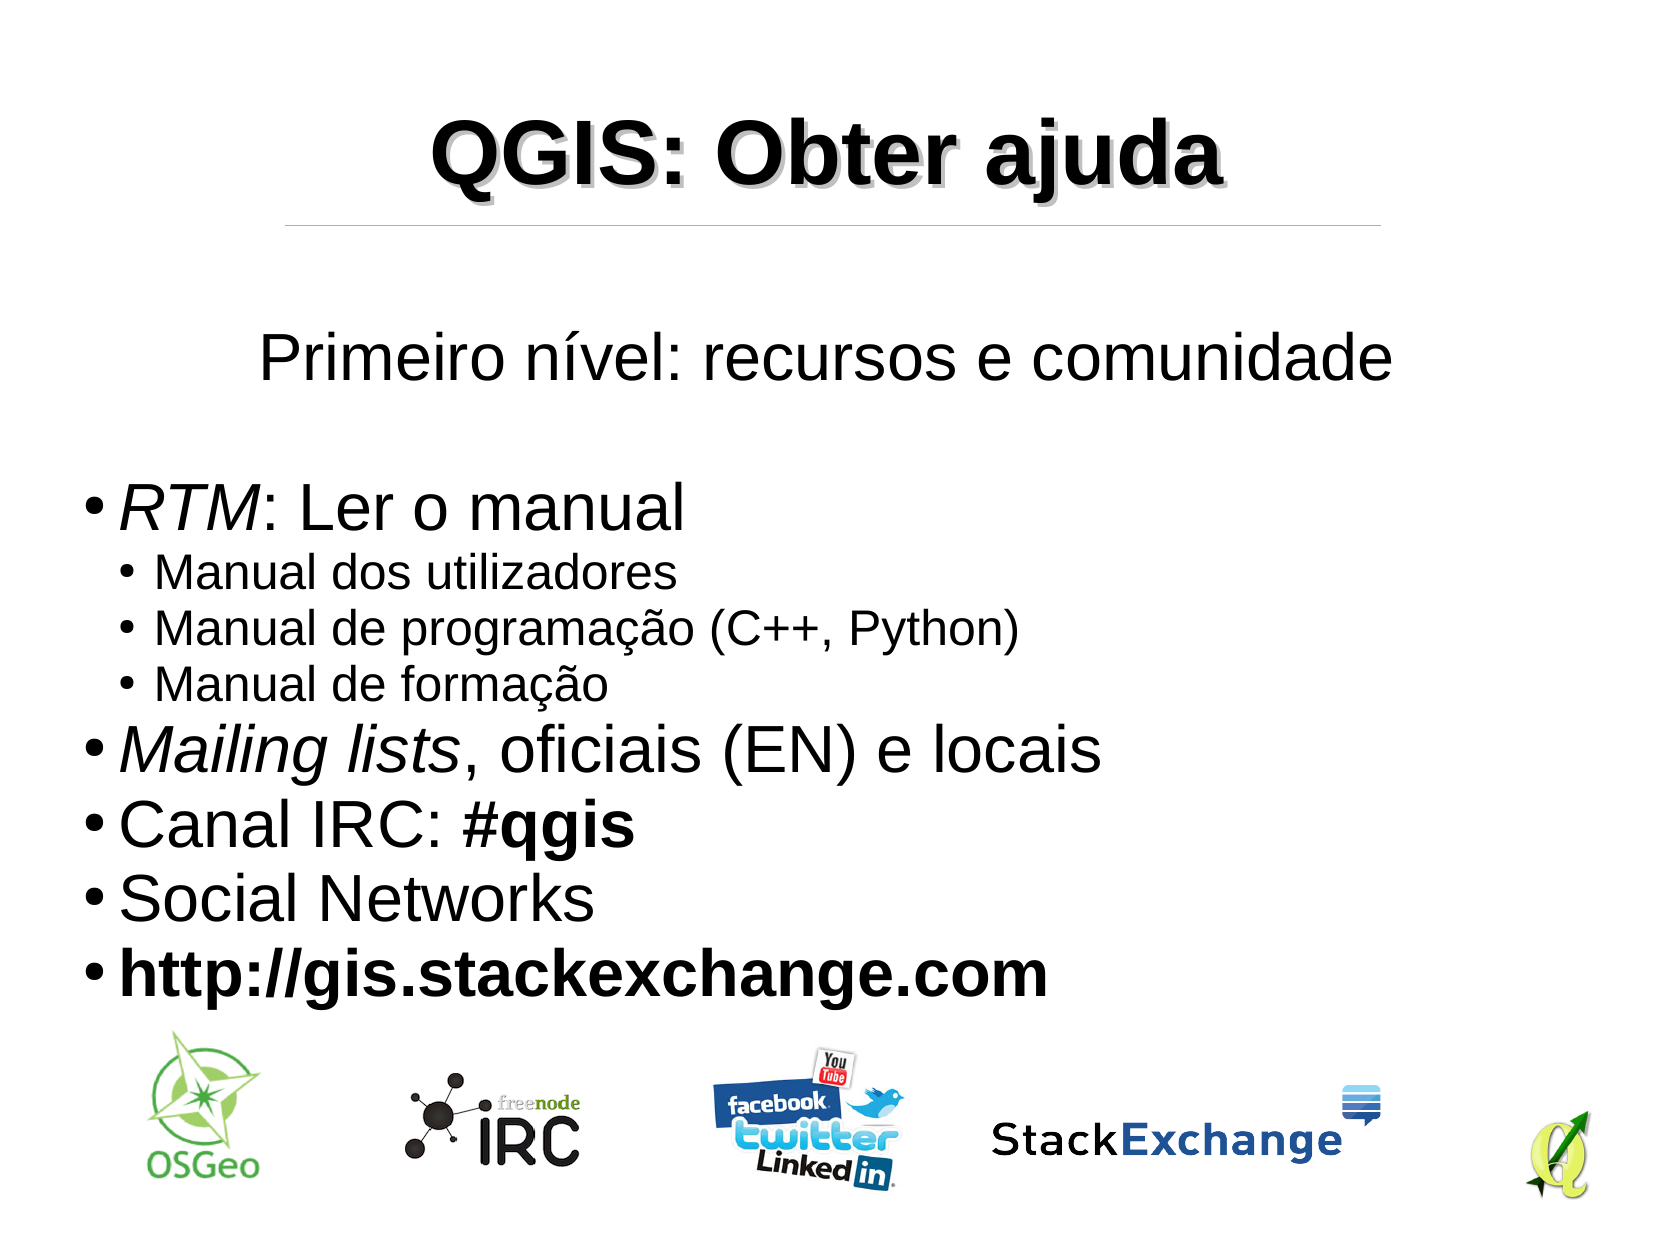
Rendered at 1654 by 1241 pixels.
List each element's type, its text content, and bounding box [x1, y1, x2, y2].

title QGIS: Obter ajuda [82, 49, 1571, 169]
picture [703, 1043, 916, 1194]
subtitle Primeiro nível: recursos e comunidade RTM: Ler o manual Manual dos utilizadores Manual de programação (C++, Python) Manual de formação Mailing lists, oficiais (EN) e locais Canal IRC: #qgis Social Networks http://gis.stackexchange.com [82, 169, 1571, 1012]
picture [405, 1073, 586, 1179]
picture [1500, 1109, 1621, 1201]
picture [120, 1028, 286, 1179]
picture [977, 1069, 1396, 1179]
